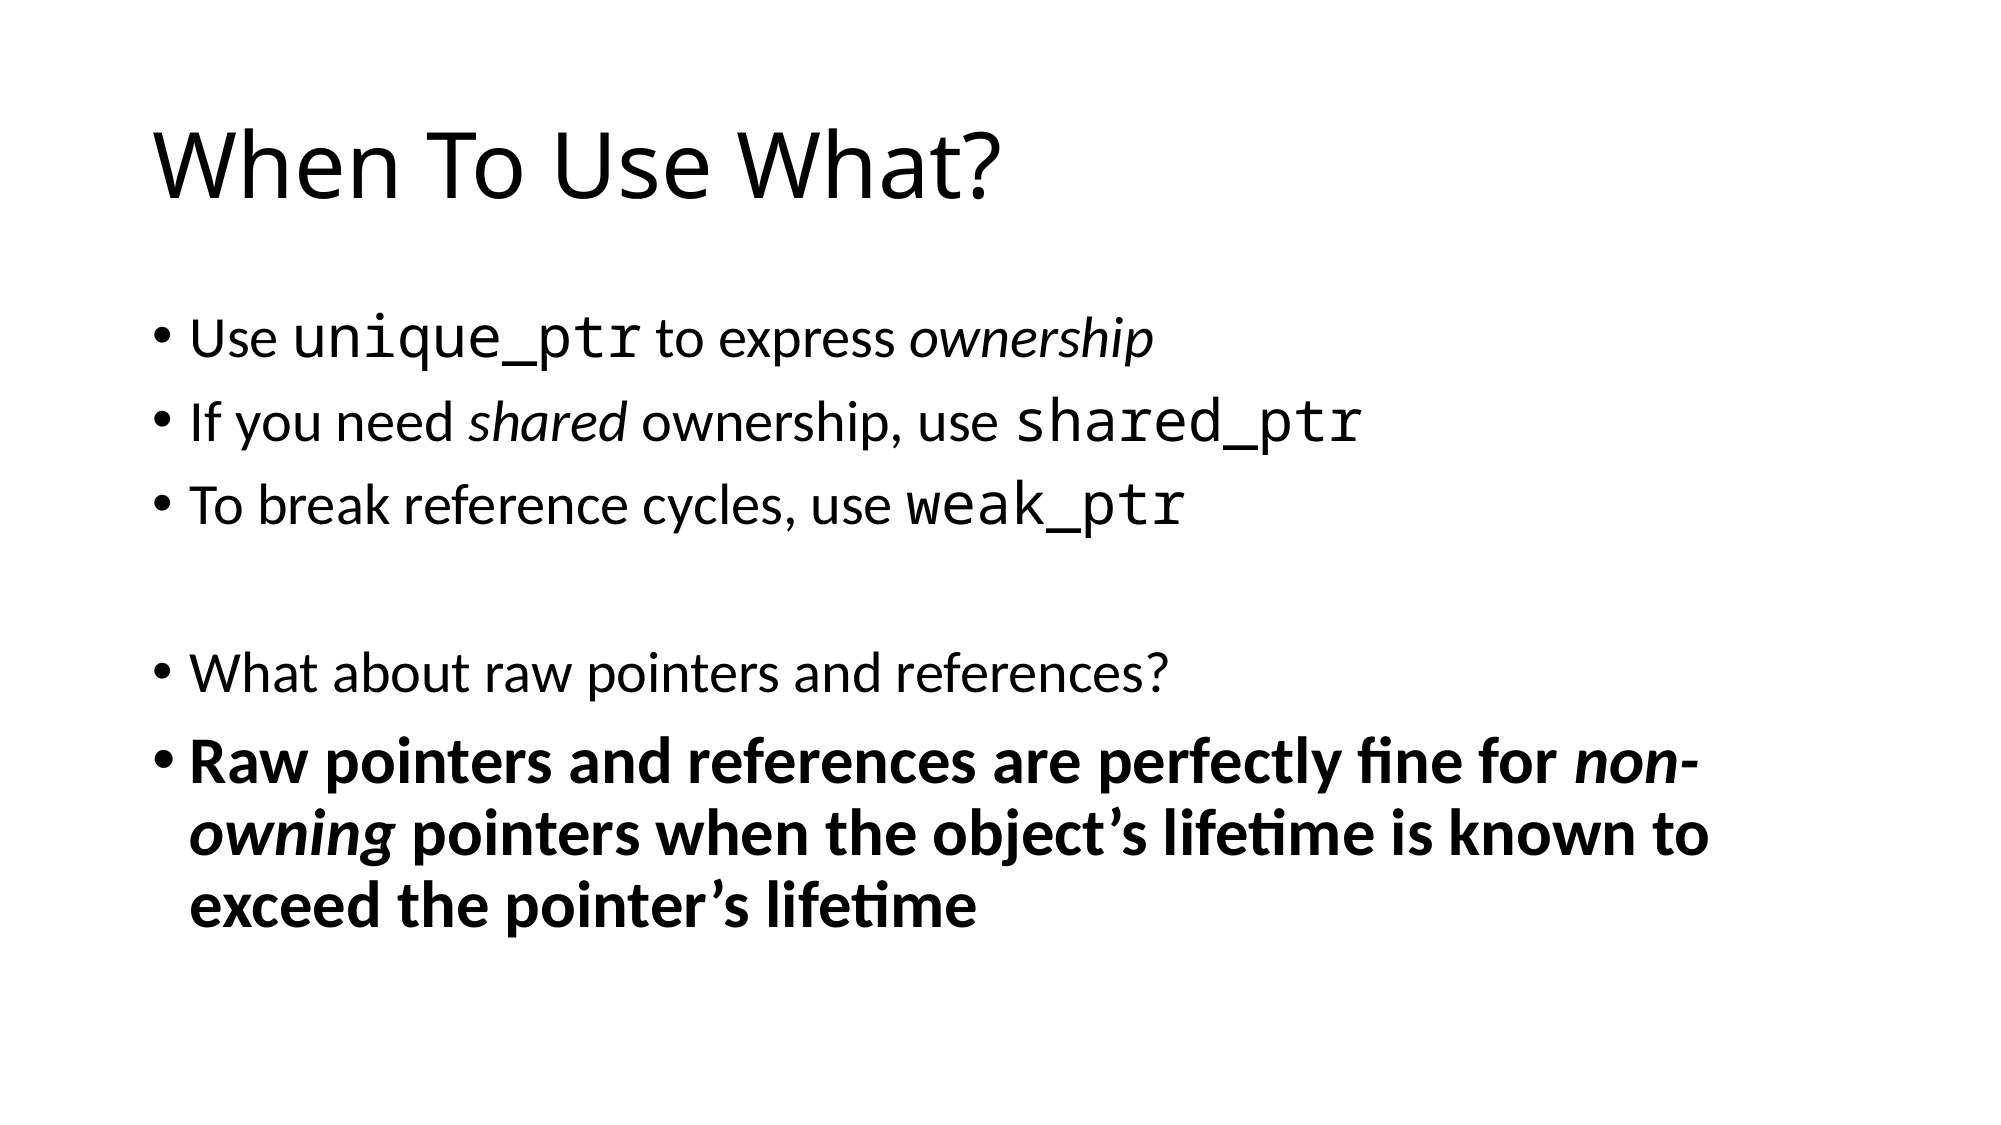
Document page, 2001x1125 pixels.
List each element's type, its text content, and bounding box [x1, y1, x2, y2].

list Use unique_ptr to express ownership If you need shared ownership, use shared_ptr To break reference cycles, use weak_ptr What about raw pointers and references? Raw pointers and references are perfectly fine for non-owning pointers when the object’s lifetime is known to exceed the pointer’s lifetime [137, 299, 1863, 1014]
title When To Use What? [137, 59, 1863, 278]
